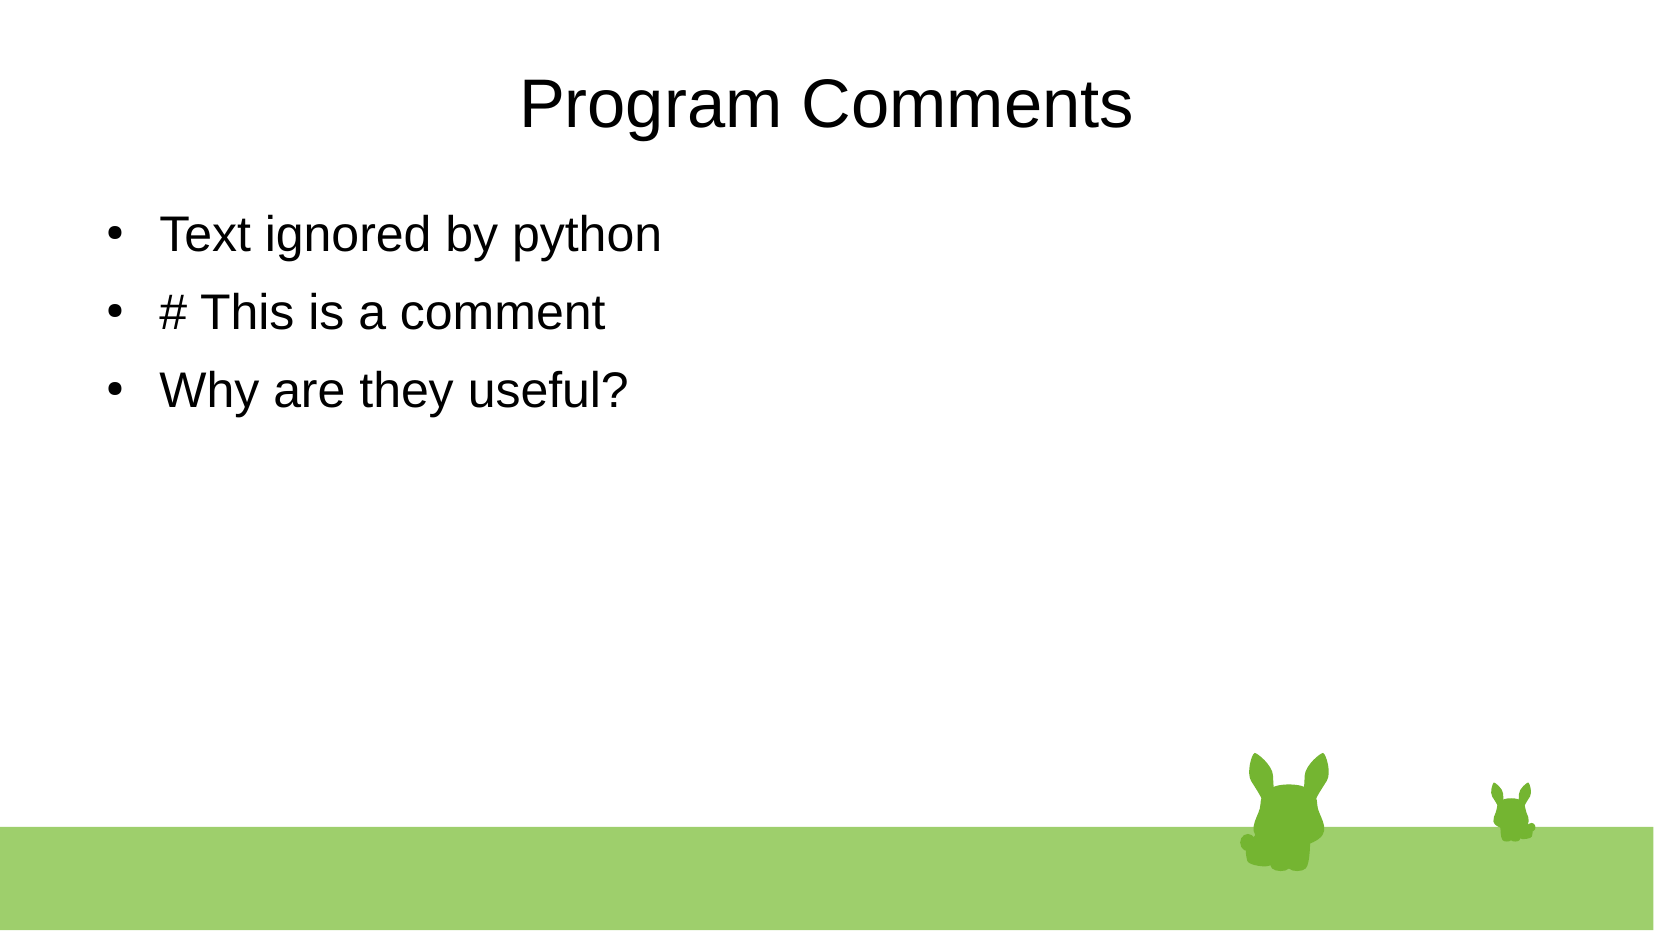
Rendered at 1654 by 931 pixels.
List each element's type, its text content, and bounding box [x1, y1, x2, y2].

title Program Comments [88, 29, 1565, 178]
list Text ignored by python # This is a comment Why are they useful? [88, 206, 1565, 739]
